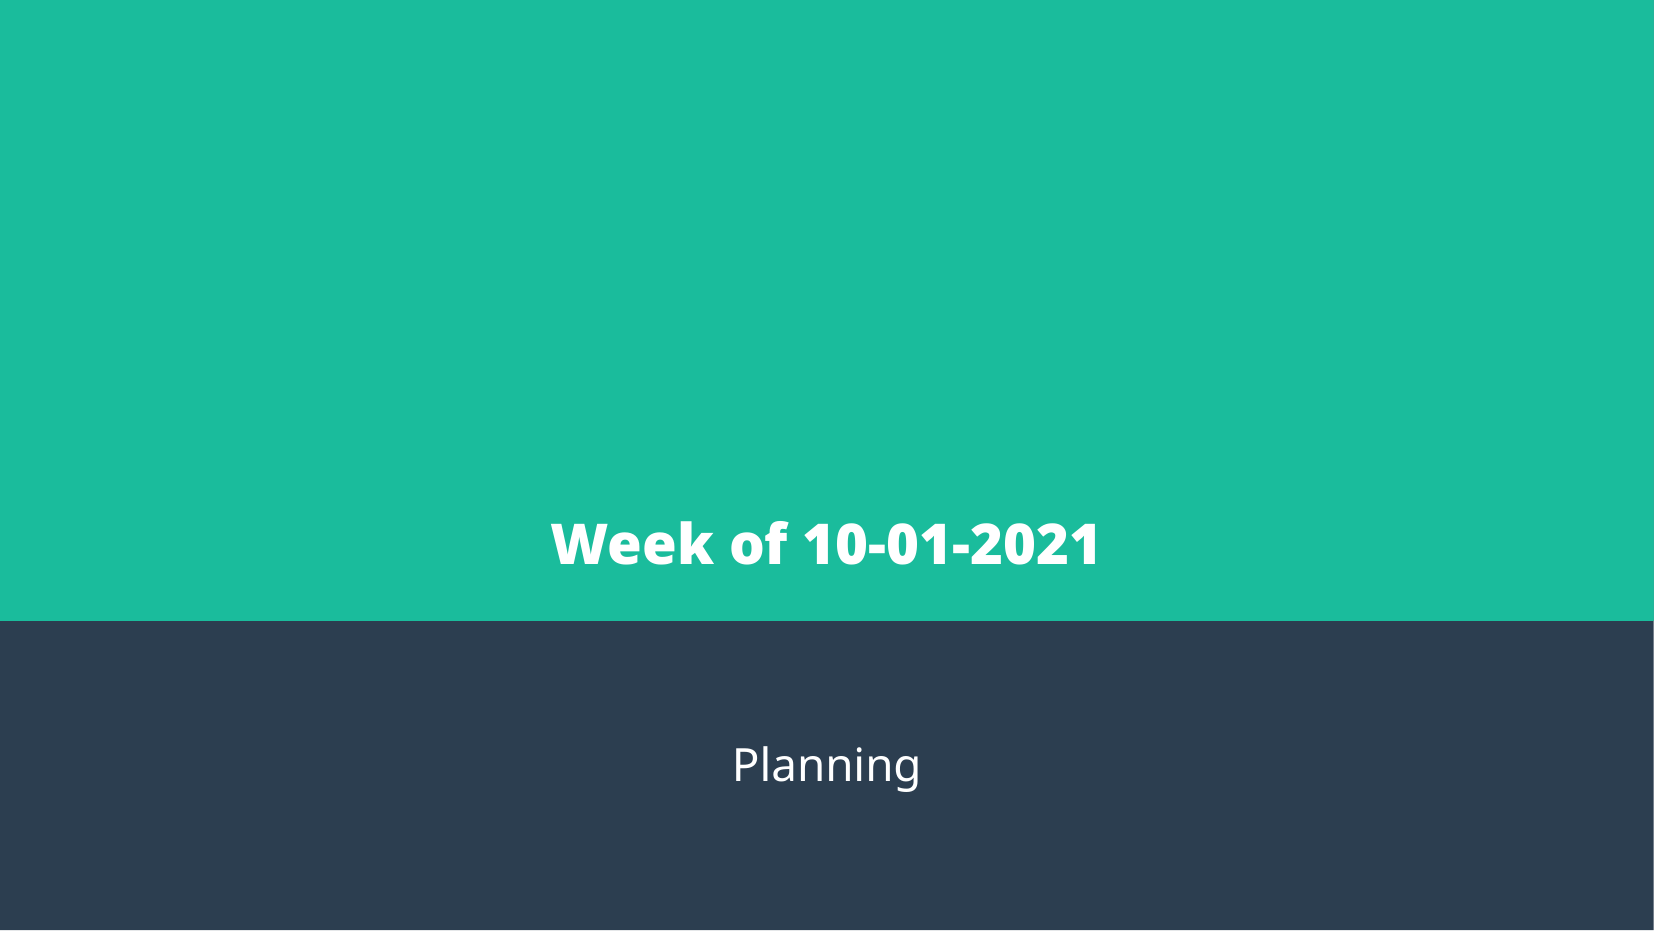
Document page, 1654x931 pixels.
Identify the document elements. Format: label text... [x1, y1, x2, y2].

subtitle Planning [59, 642, 1595, 886]
title Week of 10-01-2021 [59, 465, 1595, 583]
